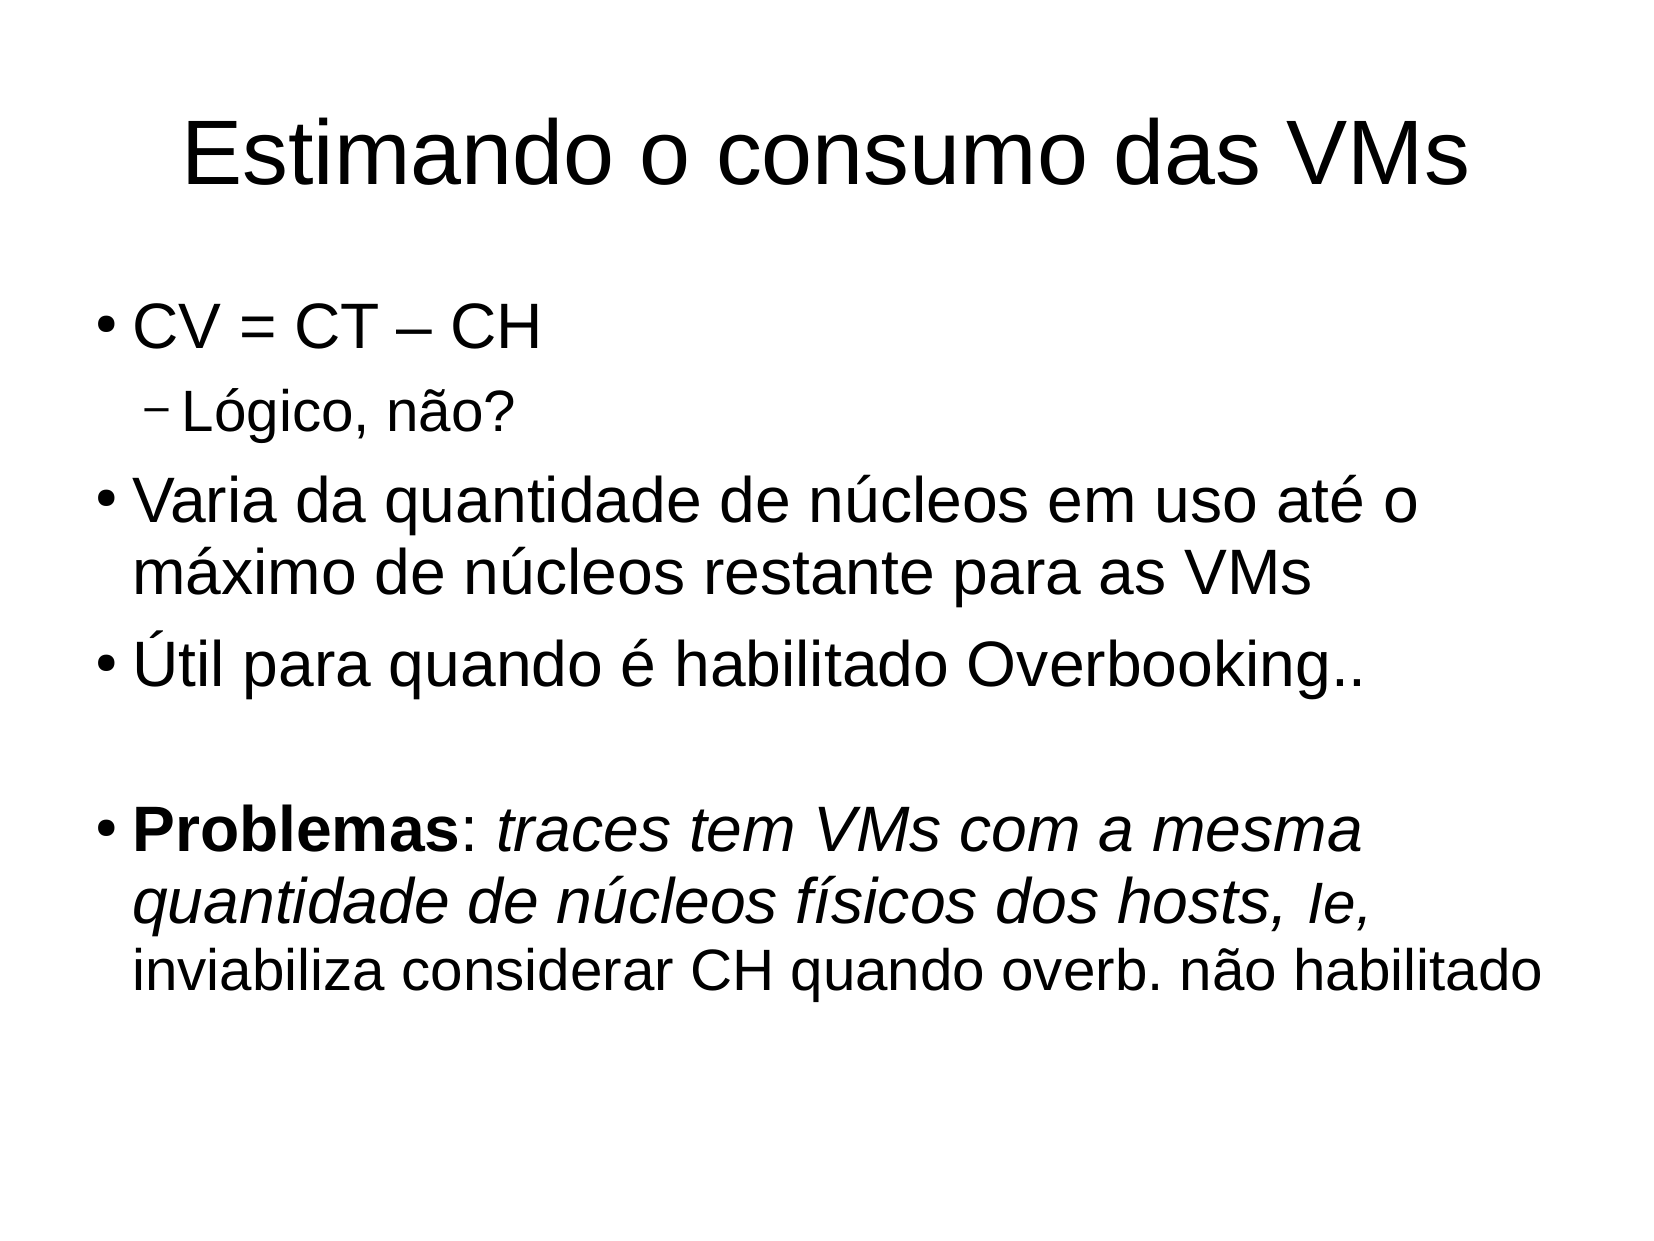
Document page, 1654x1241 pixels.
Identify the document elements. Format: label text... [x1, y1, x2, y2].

list CV = CT – CH Lógico, não? Varia da quantidade de núcleos em uso até o máximo de núcleos restante para as VMs Útil para quando é habilitado Overbooking.. Problemas: traces tem VMs com a mesma quantidade de núcleos físicos dos hosts, Ie, inviabiliza considerar CH quando overb. não habilitado [82, 290, 1571, 1010]
title Estimando o consumo das VMs [82, 49, 1571, 257]
